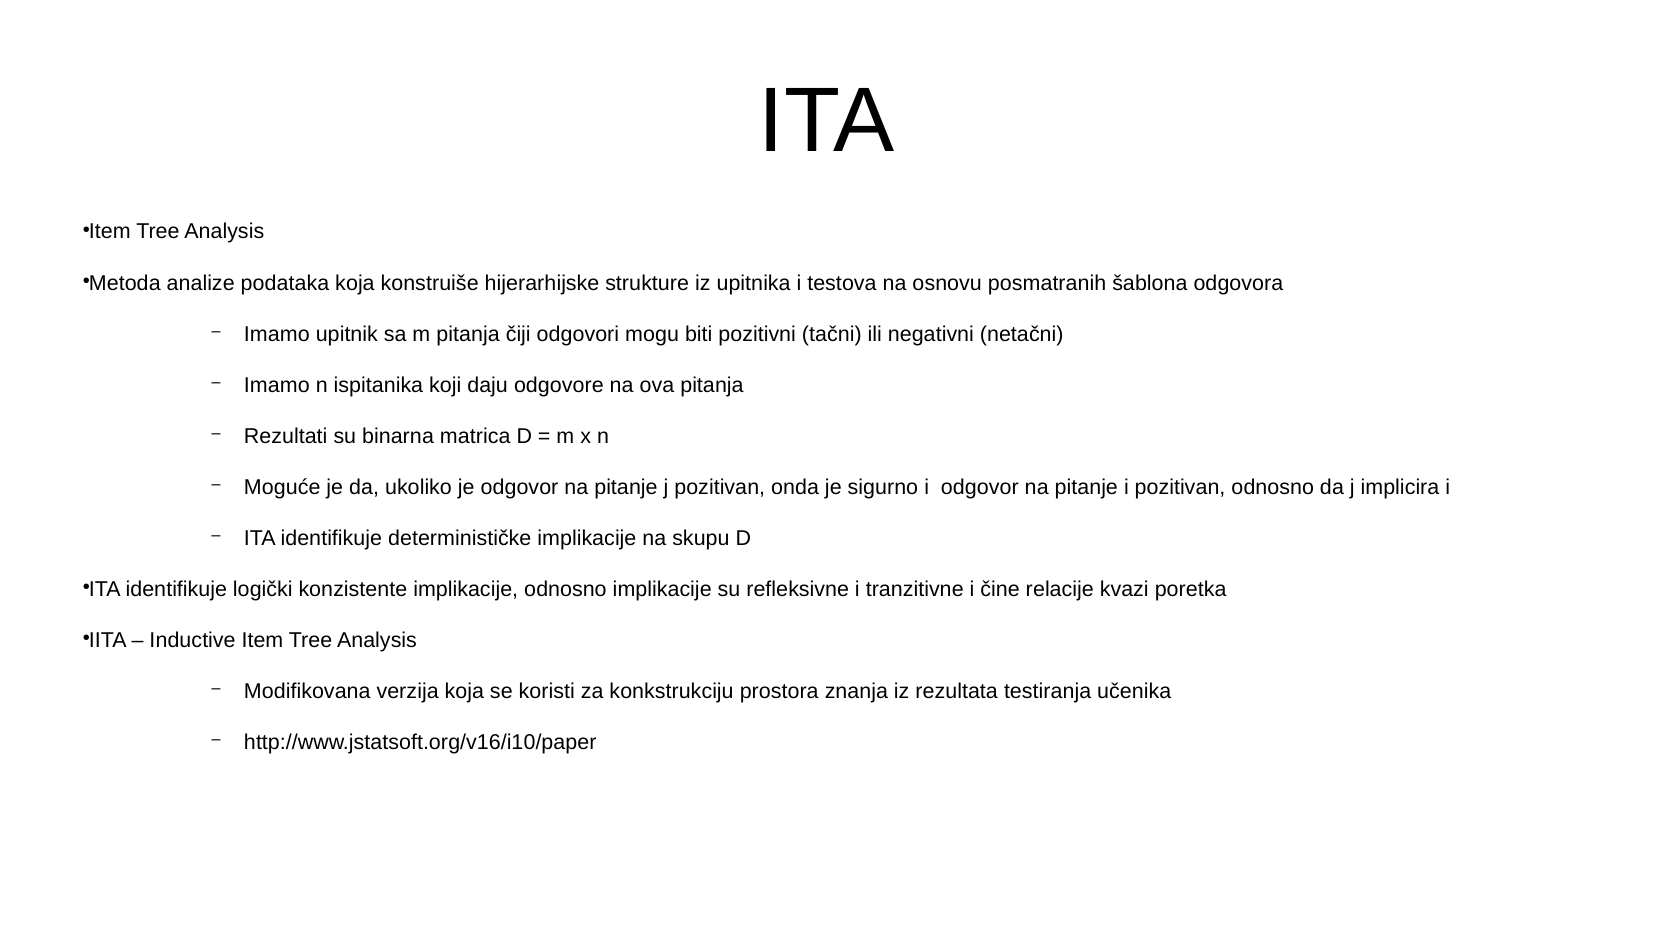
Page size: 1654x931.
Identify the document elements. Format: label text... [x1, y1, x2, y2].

list Item Tree Analysis Metoda analize podataka koja konstruiše hijerarhijske strukture iz upitnika i testova na osnovu posmatranih šablona odgovora Imamo upitnik sa m pitanja čiji odgovori mogu biti pozitivni (tačni) ili negativni (netačni) Imamo n ispitanika koji daju odgovore na ova pitanja Rezultati su binarna matrica D = m x n Moguće je da, ukoliko je odgovor na pitanje j pozitivan, onda je sigurno i odgovor na pitanje i pozitivan, odnosno da j implicira i ITA identifikuje determinističke implikacije na skupu D ITA identifikuje logički konzistente implikacije, odnosno implikacije su refleksivne i tranzitivne i čine relacije kvazi poretka IITA – Inductive Item Tree Analysis Modifikovana verzija koja se koristi za konkstrukciju prostora znanja iz rezultata testiranja učenika http://www.jstatsoft.org/v16/i10/paper [82, 217, 1571, 758]
title ITA [82, 37, 1571, 193]
